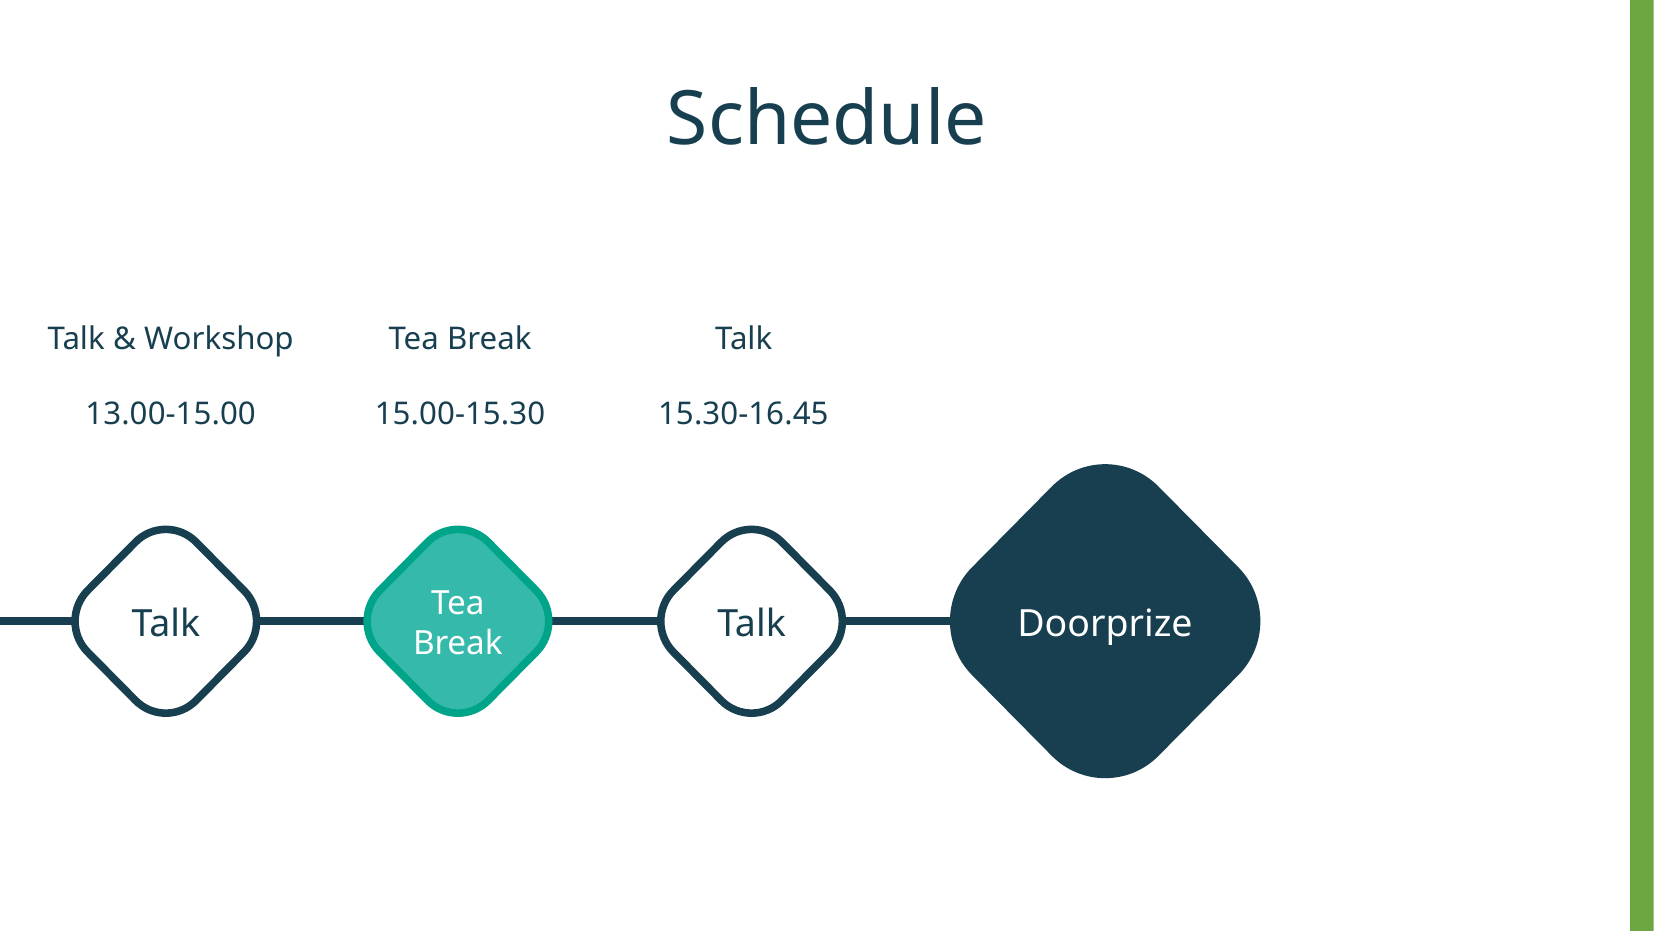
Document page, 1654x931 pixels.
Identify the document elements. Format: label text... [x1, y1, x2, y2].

text_box Talk 15.30-16.45 [593, 254, 894, 495]
text_box Doorprize [958, 472, 1252, 770]
text_box Talk & Workshop 13.00-15.00 [20, 254, 310, 495]
text_box Talk [79, 534, 252, 709]
text_box Talk [665, 534, 838, 709]
text_box Schedule [82, 37, 1571, 193]
text_box Tea Break 15.00-15.30 [310, 254, 593, 495]
text_box Tea Break [371, 534, 544, 709]
